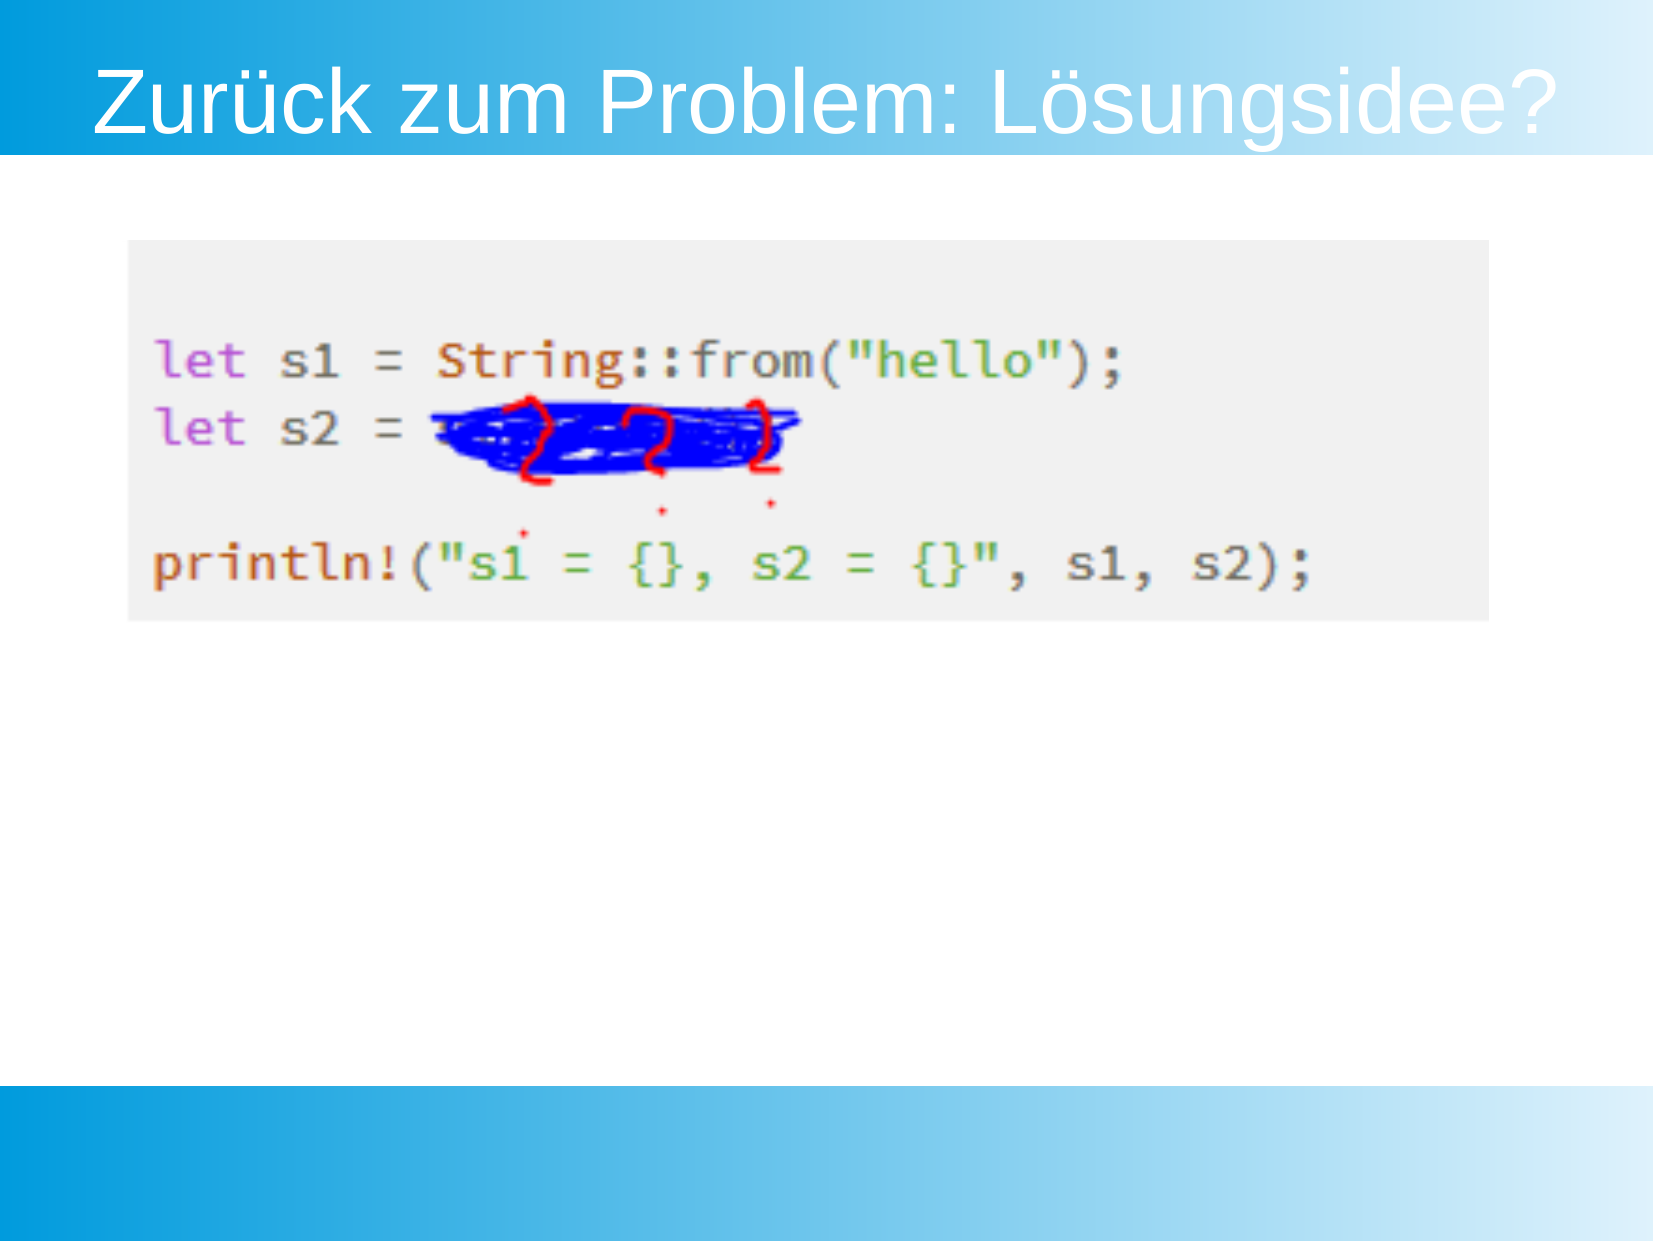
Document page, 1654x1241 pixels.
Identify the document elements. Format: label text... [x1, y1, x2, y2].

picture [122, 240, 1489, 626]
title Zurück zum Problem: Lösungsidee? [82, 49, 1571, 155]
